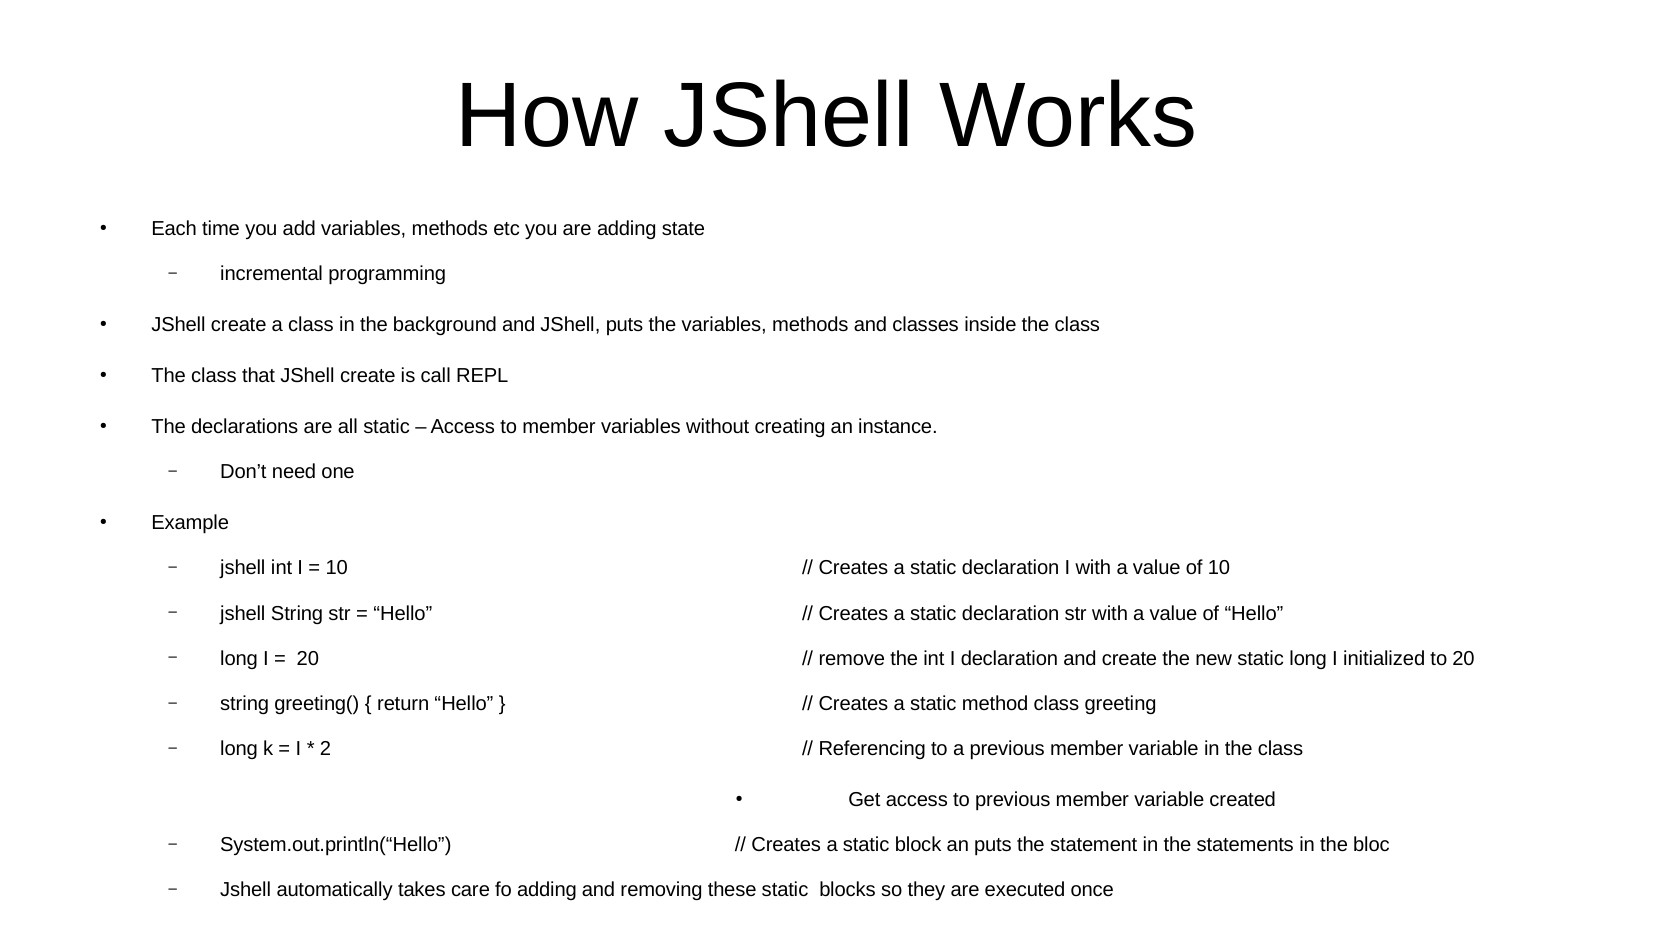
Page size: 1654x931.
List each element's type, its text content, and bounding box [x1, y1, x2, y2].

list Each time you add variables, methods etc you are adding state incremental programming JShell create a class in the background and JShell, puts the variables, methods and classes inside the class The class that JShell create is call REPL The declarations are all static – Access to member variables without creating an instance. Don’t need one Example jshell int I = 10 // Creates a static declaration I with a value of 10 jshell String str = “Hello” // Creates a static declaration str with a value of “Hello” long I = 20 // remove the int I declaration and create the new static long I initialized to 20 string greeting() { return “Hello” } // Creates a static method class greeting long k = I * 2 // Referencing to a previous member variable in the class Get access to previous member variable created System.out.println(“Hello”) // Creates a static block an puts the statement in the statements in the bloc Jshell automatically takes care fo adding and removing these static blocks so they are executed once [82, 217, 1606, 916]
title How JShell Works [82, 37, 1571, 193]
